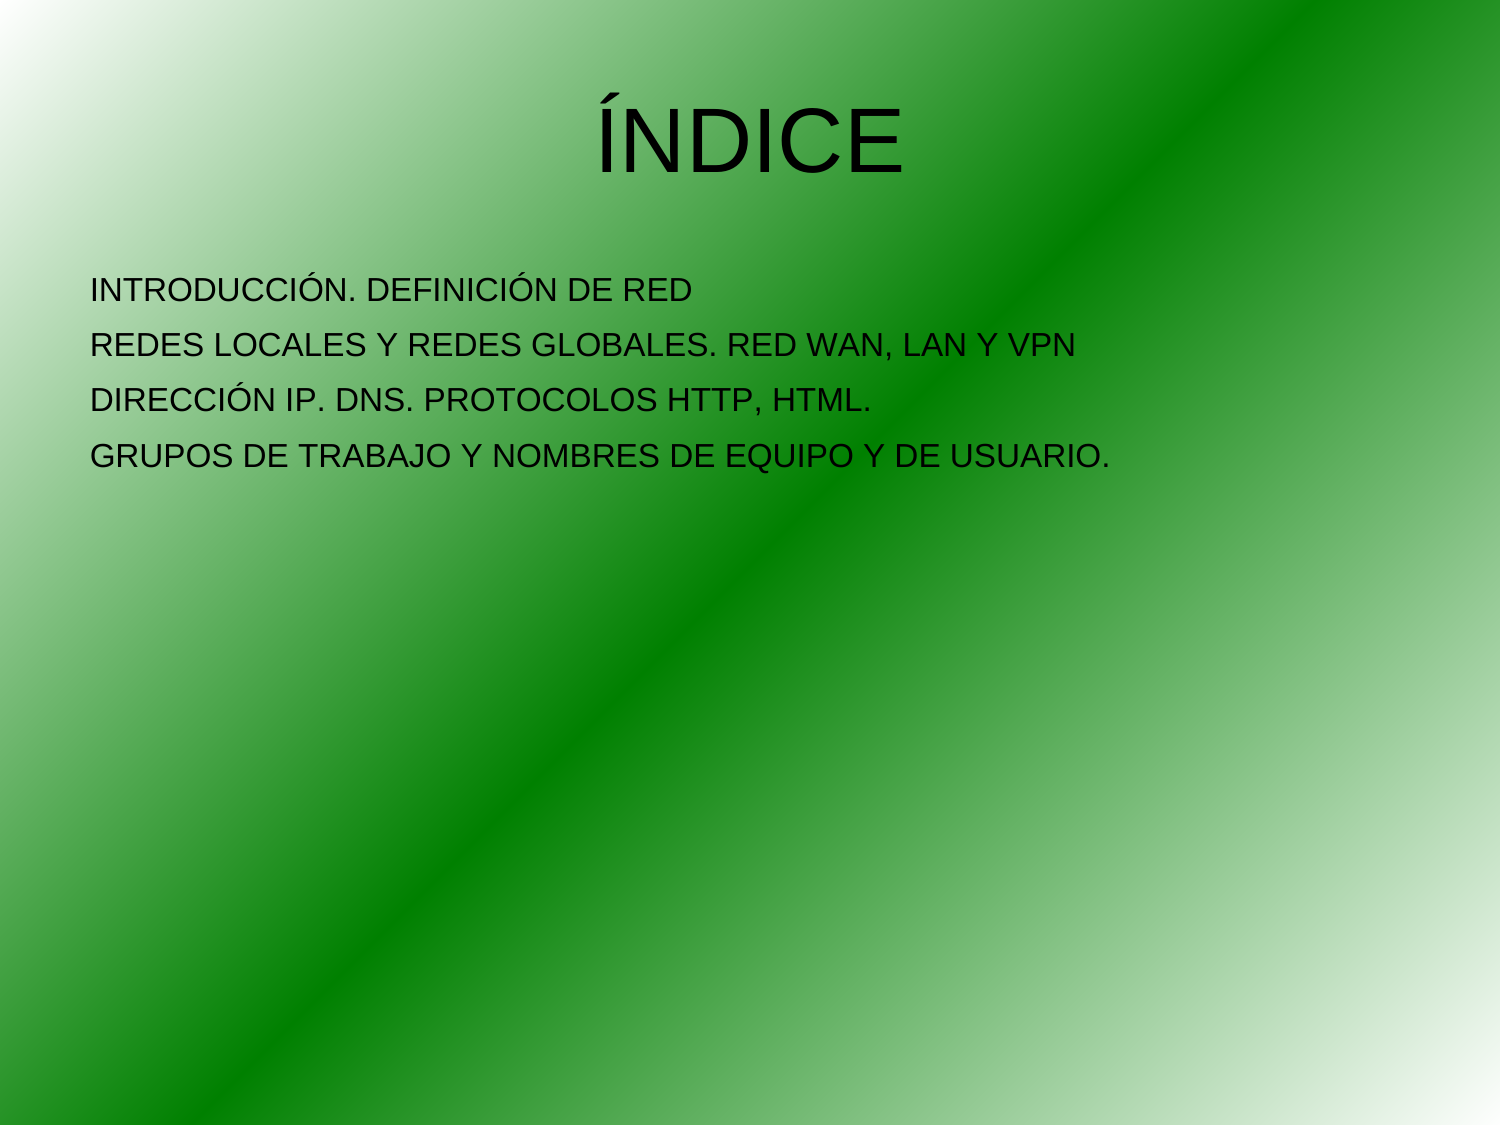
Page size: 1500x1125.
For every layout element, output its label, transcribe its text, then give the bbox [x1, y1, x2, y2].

list INTRODUCCIÓN. DEFINICIÓN DE RED REDES LOCALES Y REDES GLOBALES. RED WAN, LAN Y VPN DIRECCIÓN IP. DNS. PROTOCOLOS HTTP, HTML. GRUPOS DE TRABAJO Y NOMBRES DE EQUIPO Y DE USUARIO. [75, 262, 1426, 1071]
title ÍNDICE [75, 45, 1426, 233]
